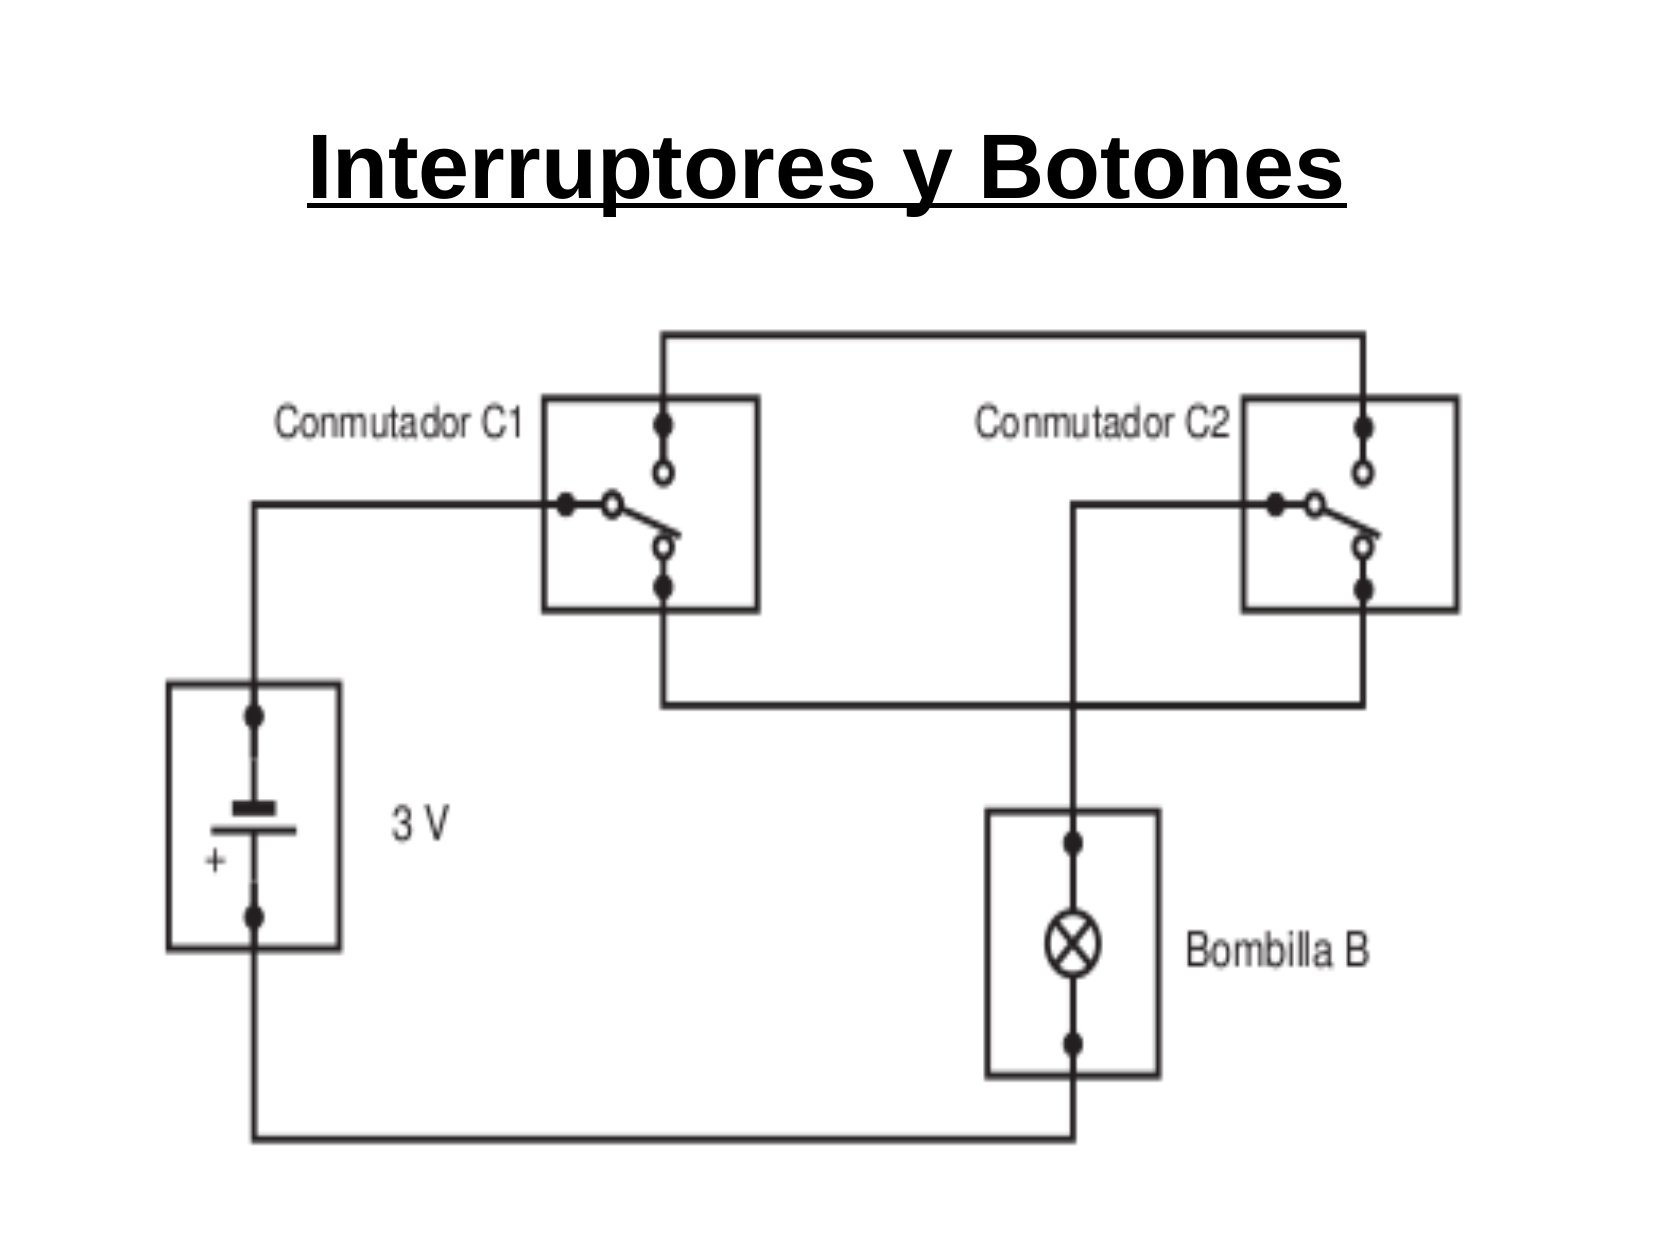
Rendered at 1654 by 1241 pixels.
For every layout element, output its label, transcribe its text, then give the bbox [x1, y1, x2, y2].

picture [135, 269, 1501, 1186]
title Interruptores y Botones [82, 62, 1571, 271]
